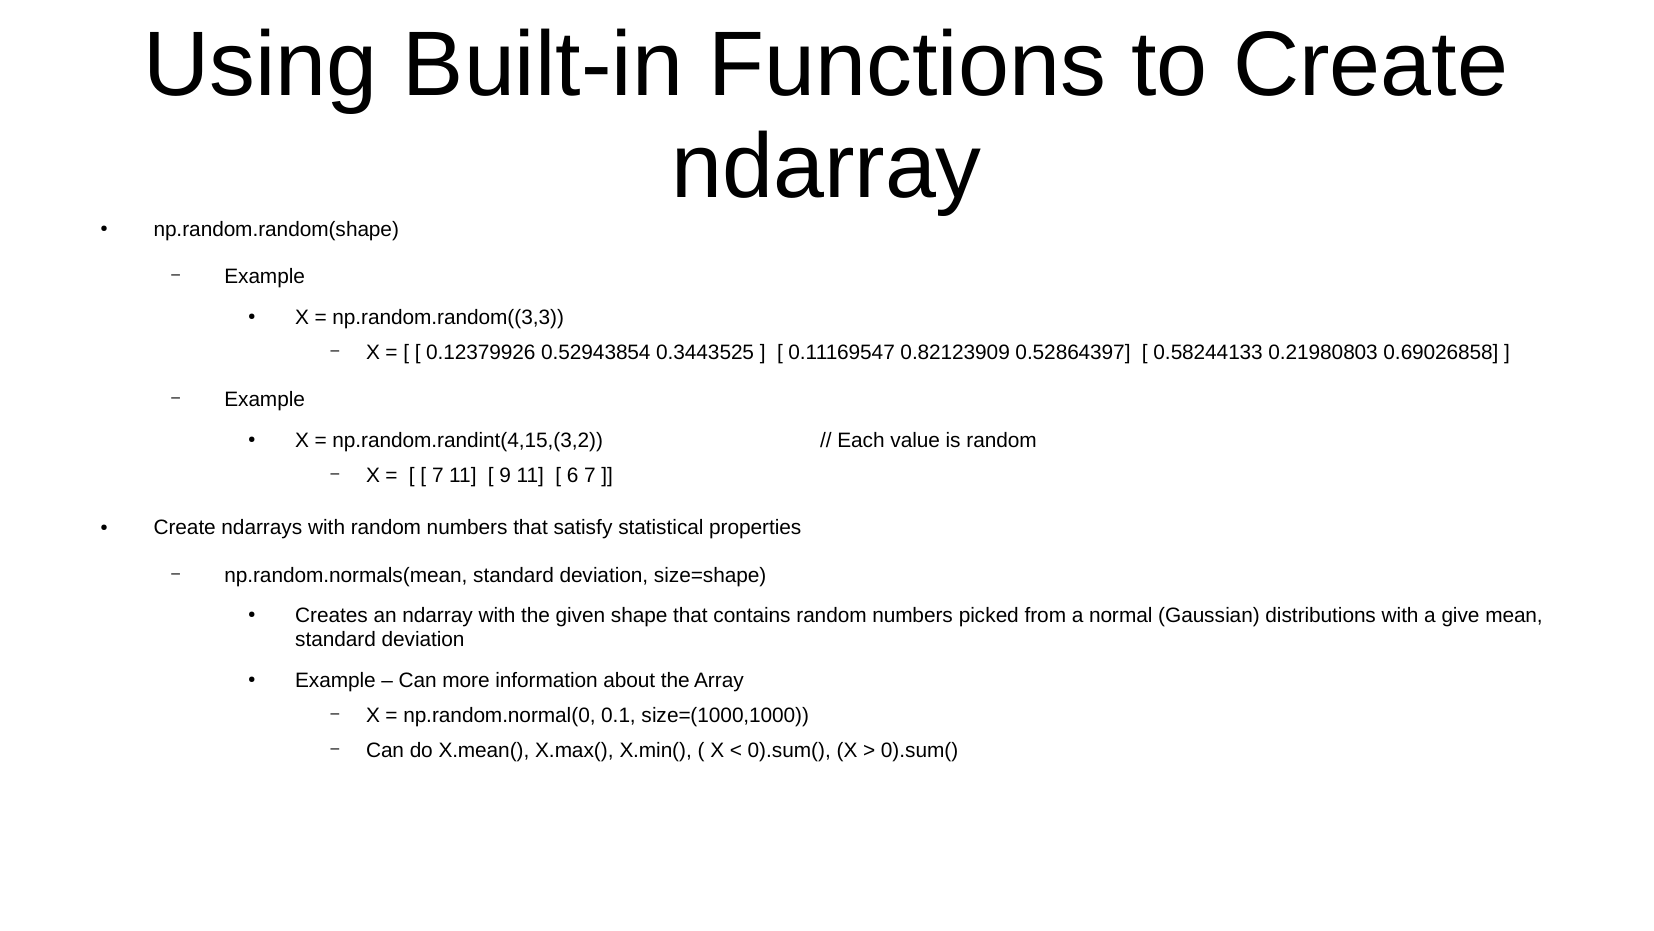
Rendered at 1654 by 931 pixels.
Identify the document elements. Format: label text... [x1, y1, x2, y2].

title Using Built-in Functions to Create ndarray [82, 12, 1571, 217]
list np.random.random(shape) Example X = np.random.random((3,3)) X = [ [ 0.12379926 0.52943854 0.3443525 ] [ 0.11169547 0.82123909 0.52864397] [ 0.58244133 0.21980803 0.69026858] ] Example X = np.random.randint(4,15,(3,2)) // Each value is random X = [ [ 7 11] [ 9 11] [ 6 7 ]] Create ndarrays with random numbers that satisfy statistical properties np.random.normals(mean, standard deviation, size=shape) Creates an ndarray with the given shape that contains random numbers picked from a normal (Gaussian) distributions with a give mean, standard deviation Example – Can more information about the Array X = np.random.normal(0, 0.1, size=(1000,1000)) Can do X.mean(), X.max(), X.min(), ( X < 0).sum(), (X > 0).sum() [82, 217, 1621, 901]
